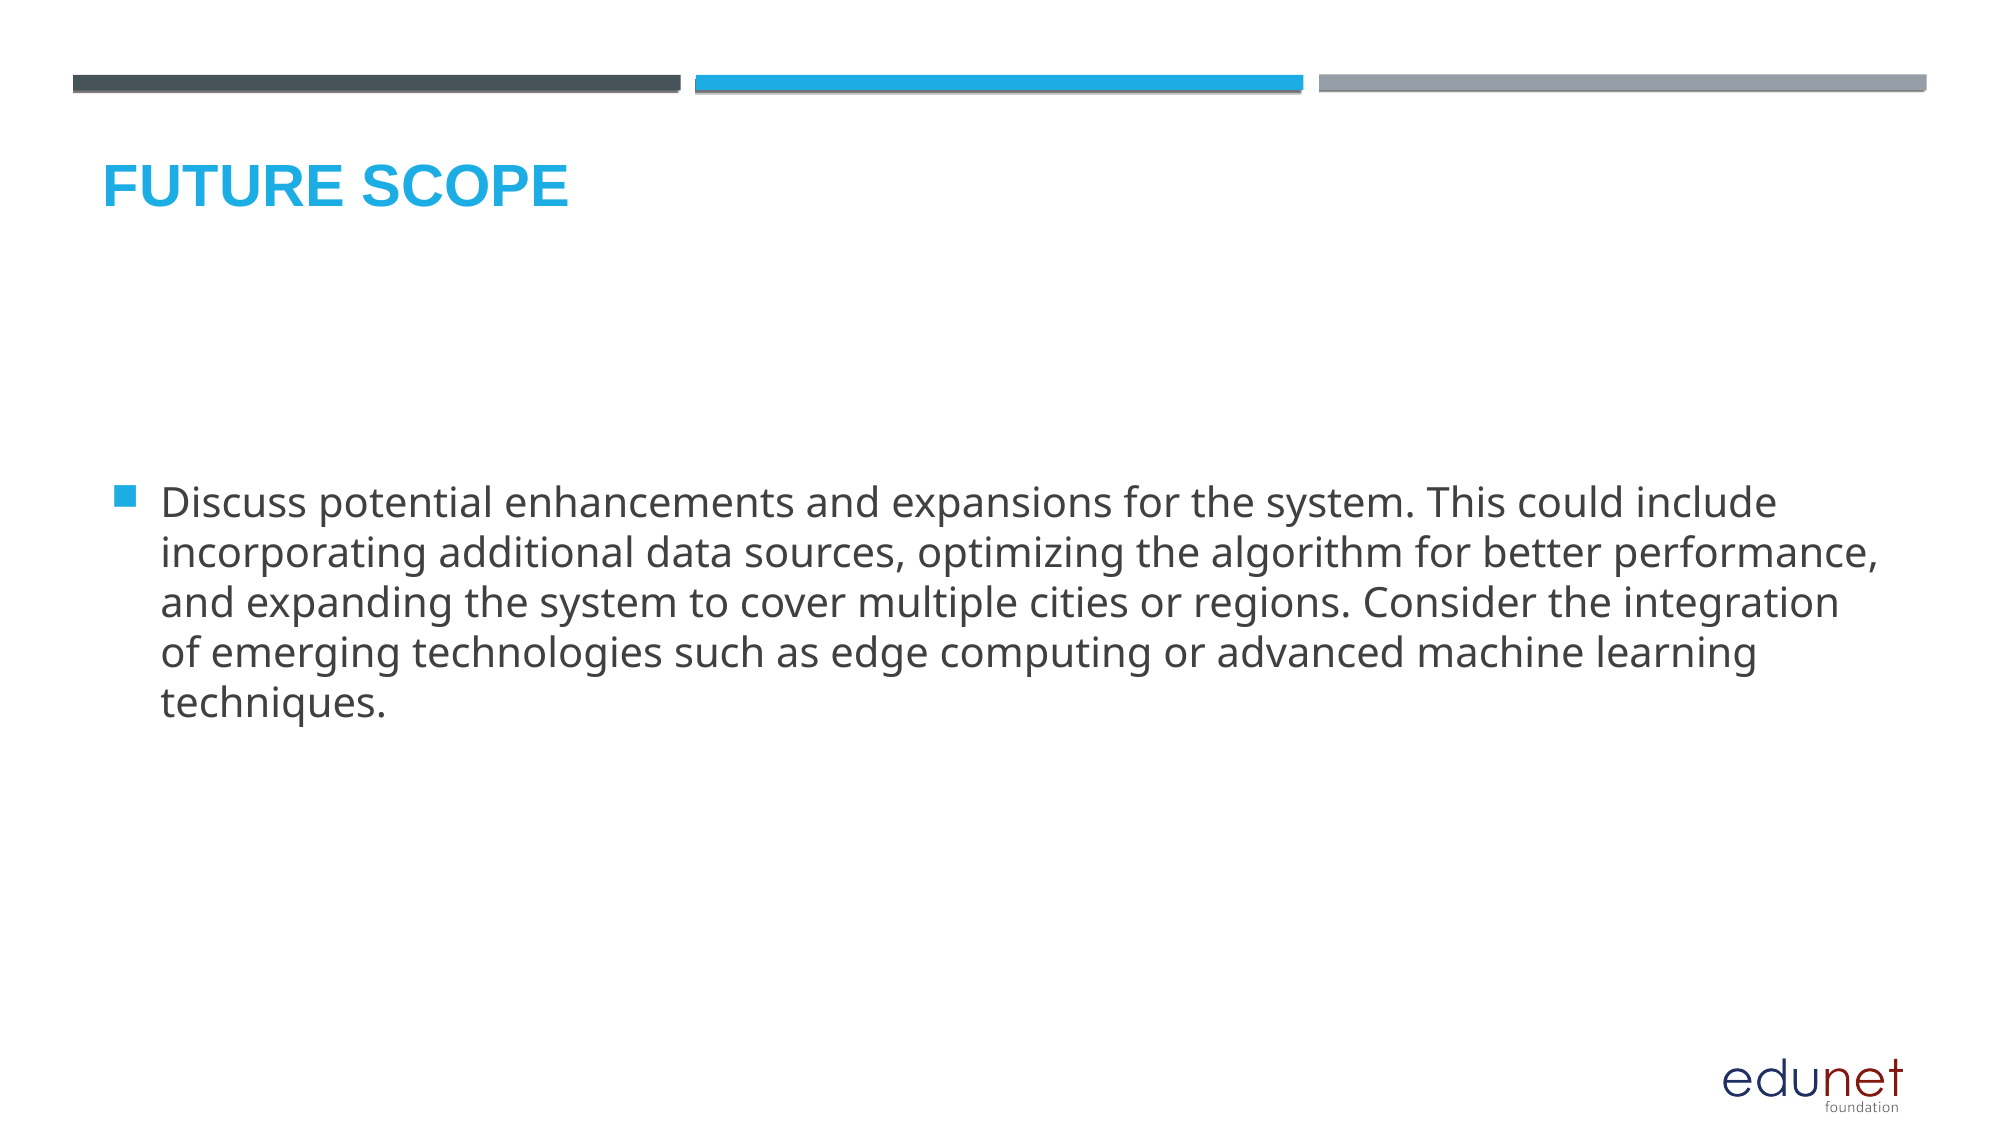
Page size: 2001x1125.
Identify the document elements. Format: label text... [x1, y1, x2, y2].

picture [1719, 1056, 1905, 1116]
text_box Future scope [87, 138, 1898, 226]
list Discuss potential enhancements and expansions for the system. This could include incorporating additional data sources, optimizing the algorithm for better performance, and expanding the system to cover multiple cities or regions. Consider the integration of emerging technologies such as edge computing or advanced machine learning techniques. [95, 213, 1905, 981]
